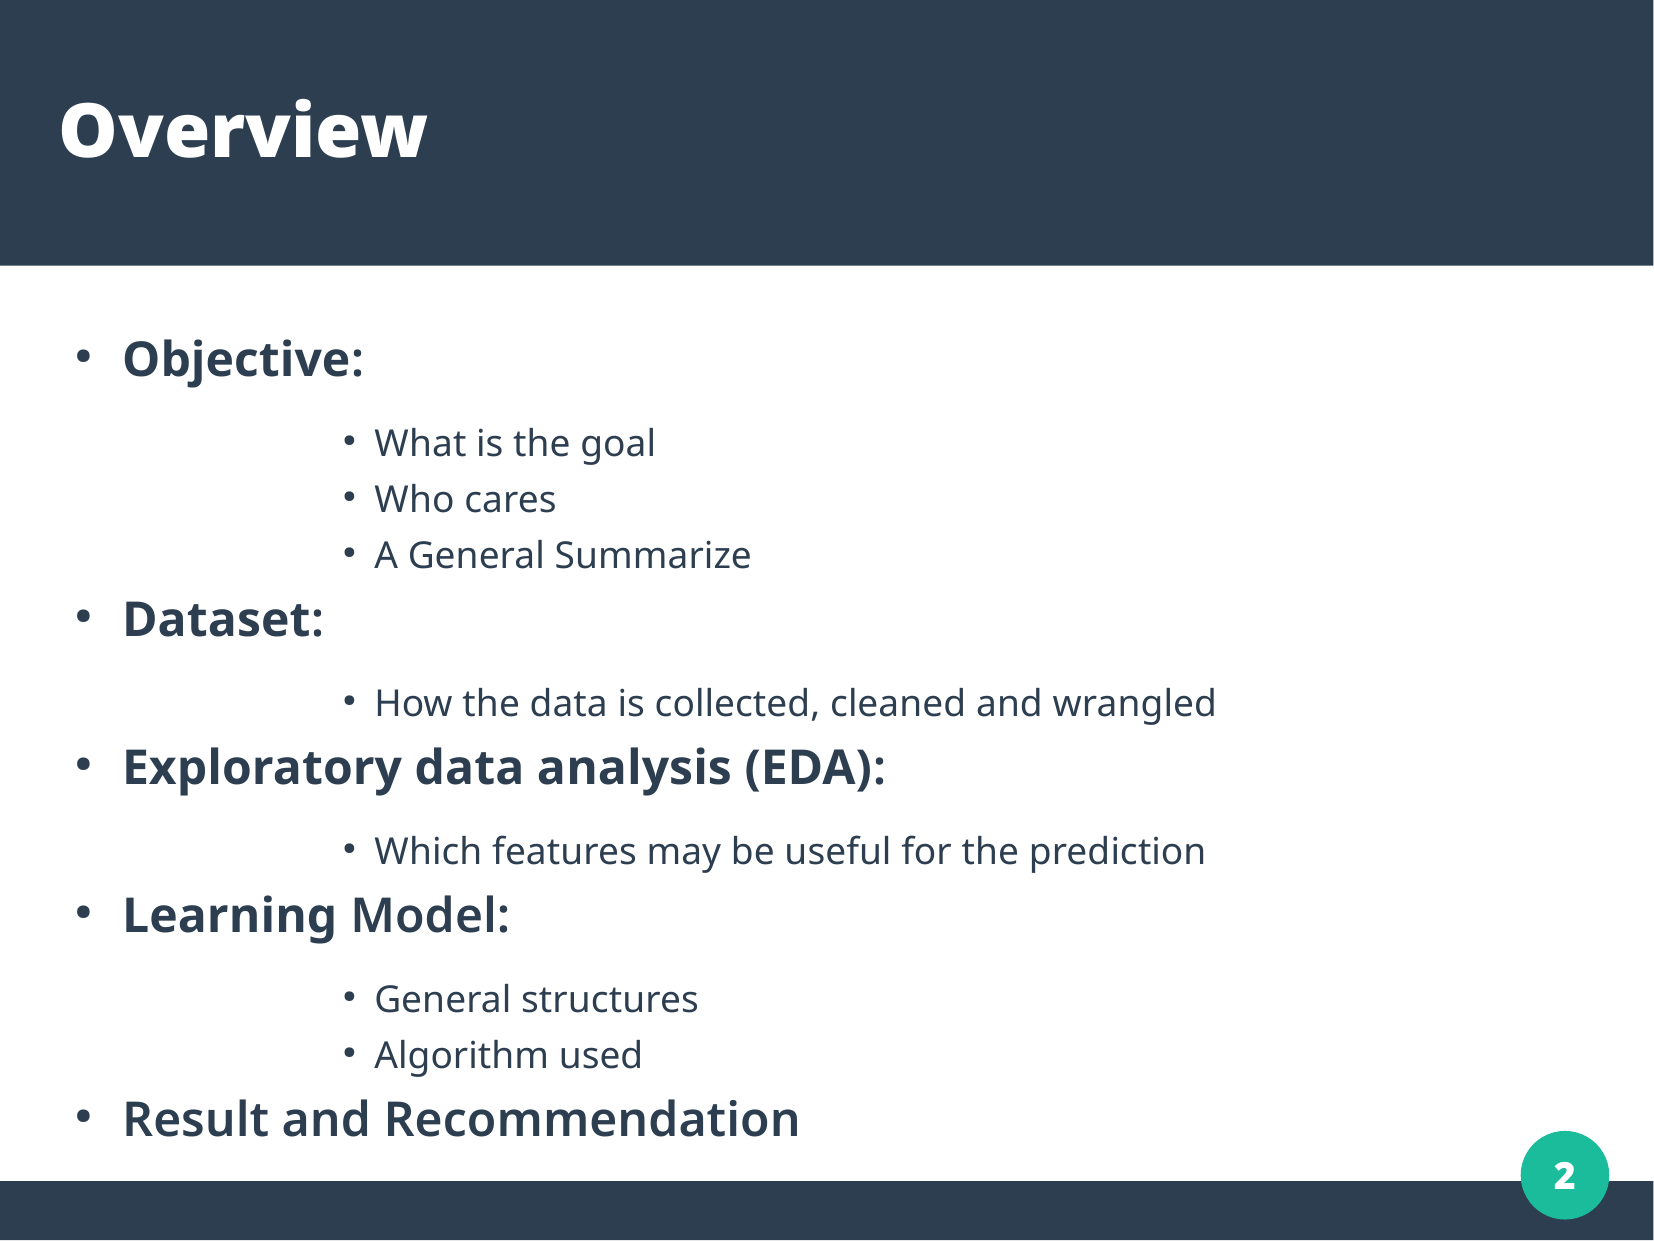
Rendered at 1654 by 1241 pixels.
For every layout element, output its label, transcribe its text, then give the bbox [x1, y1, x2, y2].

title Overview [59, 49, 1595, 207]
list Objective: What is the goal Who cares A General Summarize Dataset: How the data is collected, cleaned and wrangled Exploratory data analysis (EDA): Which features may be useful for the prediction Learning Model: General structures Algorithm used Result and Recommendation [59, 324, 1595, 1152]
